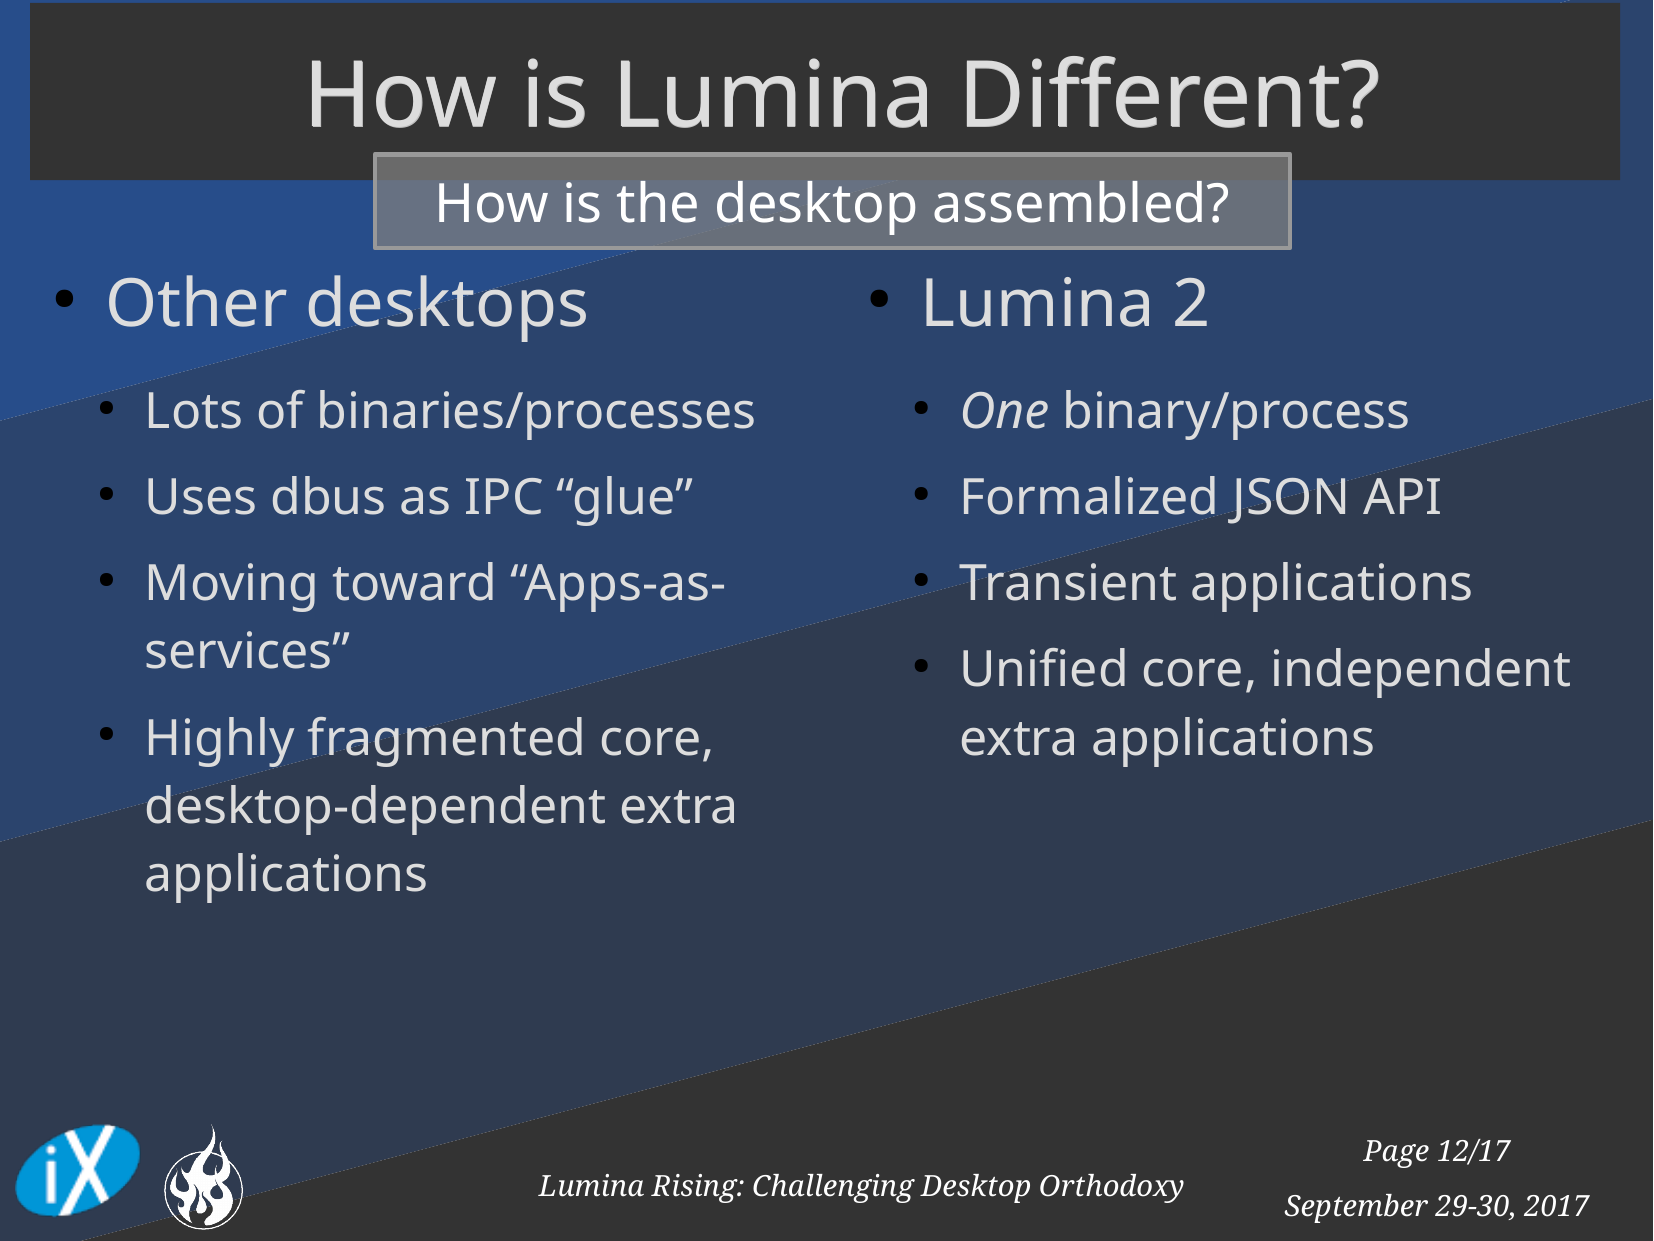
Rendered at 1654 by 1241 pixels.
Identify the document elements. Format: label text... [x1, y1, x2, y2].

title How is Lumina Different? [30, 2, 1621, 181]
picture [150, 1124, 256, 1230]
text_box How is the desktop assembled? [375, 154, 1291, 248]
picture [15, 1124, 145, 1223]
list Other desktops Lots of binaries/processes Uses dbus as IPC “glue” Moving toward “Apps-as-services” Highly fragmented core, desktop-dependent extra applications [30, 255, 806, 1036]
list Lumina 2 One binary/process Formalized JSON API Transient applications Unified core, independent extra applications [844, 255, 1621, 1036]
picture [46, 1145, 56, 1155]
picture [46, 1160, 56, 1203]
